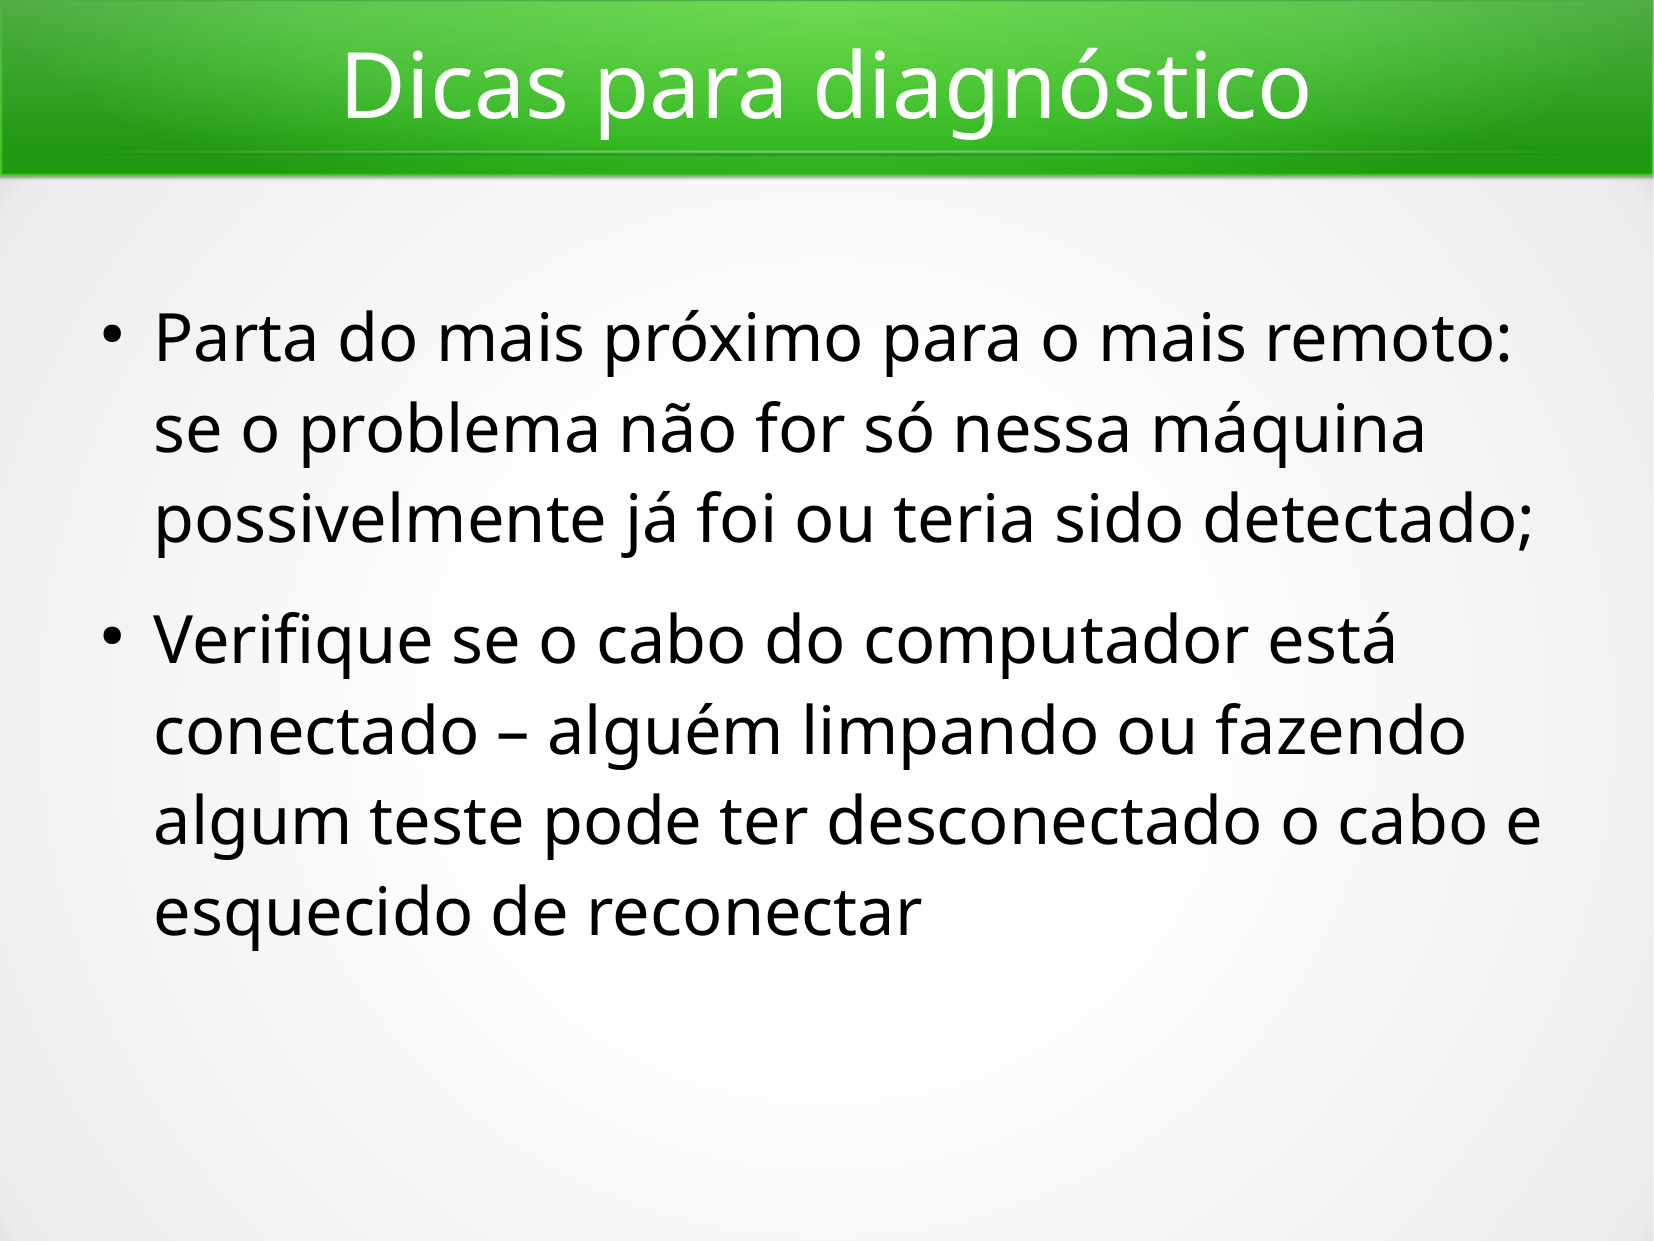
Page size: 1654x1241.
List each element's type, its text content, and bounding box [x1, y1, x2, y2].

title Dicas para diagnóstico [82, 11, 1571, 154]
picture [0, 0, 1654, 1241]
list Parta do mais próximo para o mais remoto: se o problema não for só nessa máquina possivelmente já foi ou teria sido detectado; Verifique se o cabo do computador está conectado – alguém limpando ou fazendo algum teste pode ter desconectado o cabo e esquecido de reconectar [82, 290, 1571, 1010]
